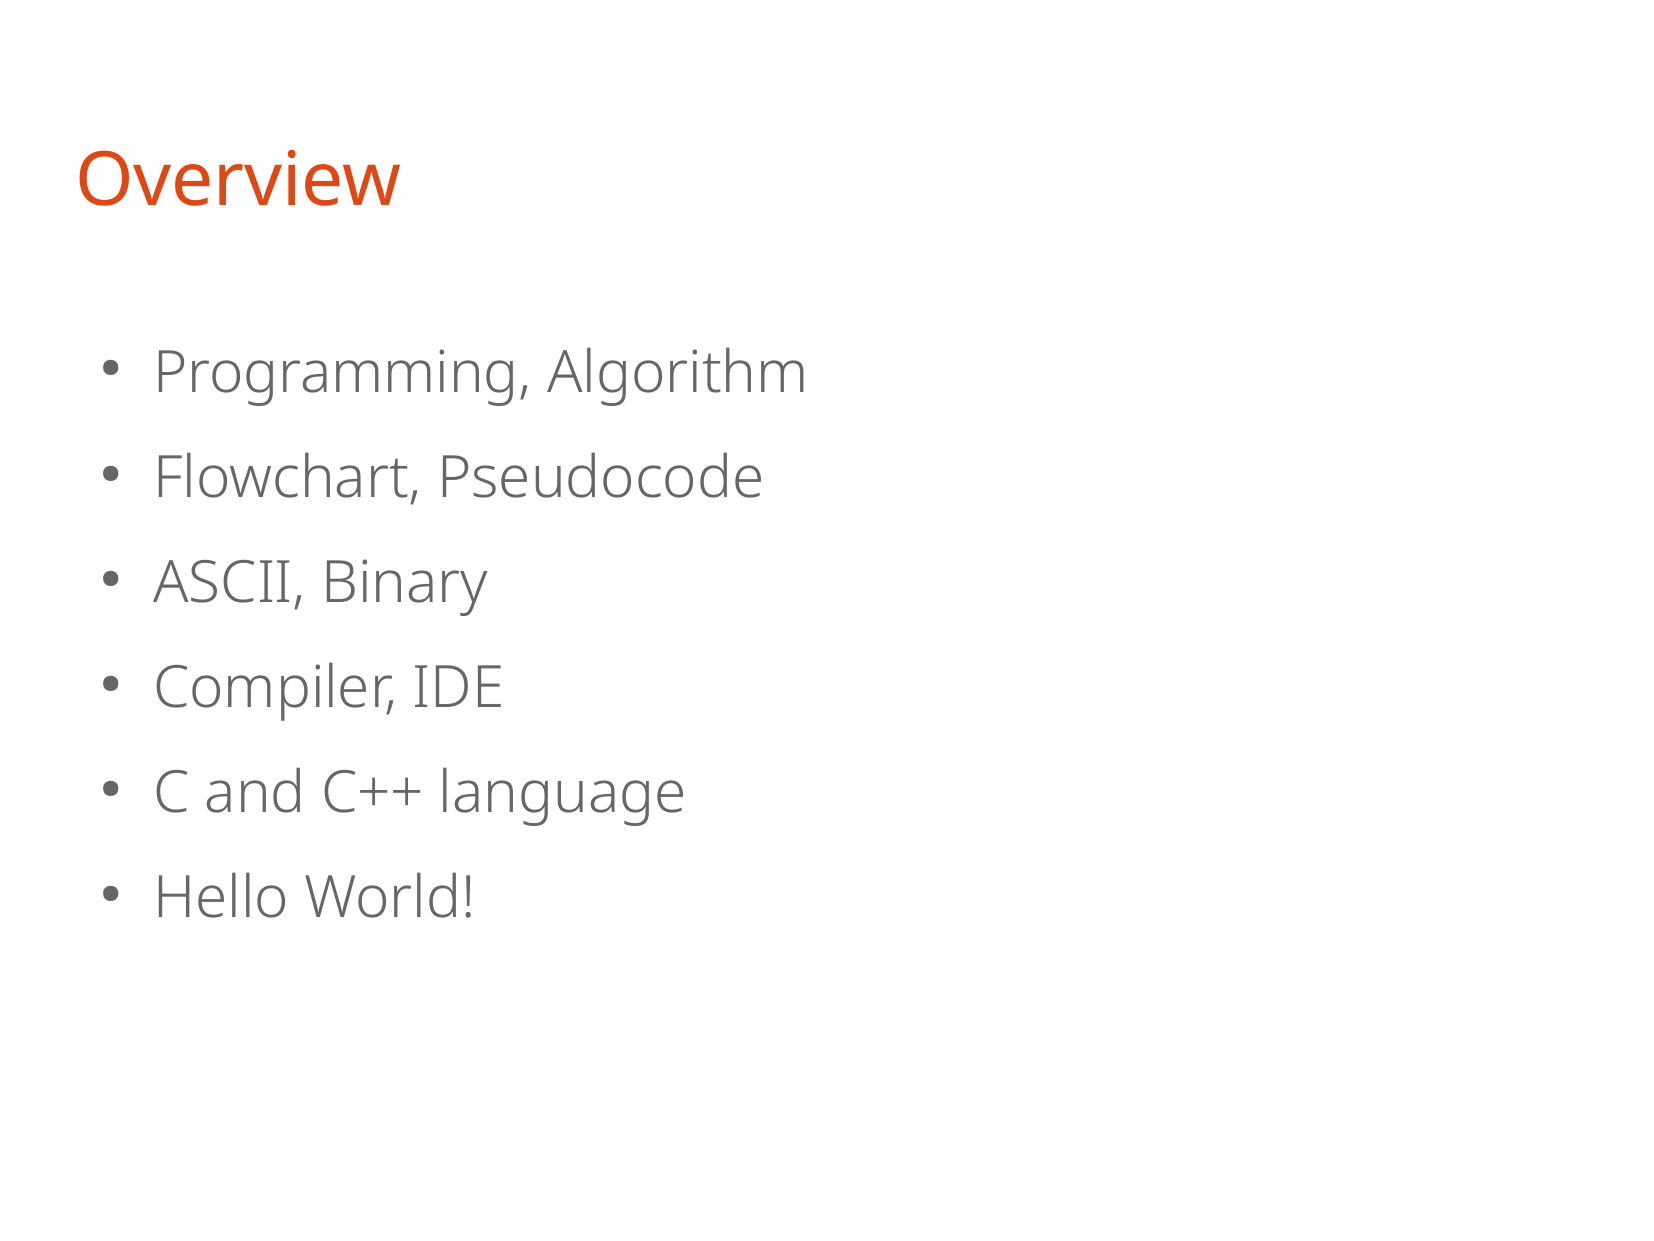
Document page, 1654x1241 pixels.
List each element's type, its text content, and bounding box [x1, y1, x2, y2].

list Programming, Algorithm Flowchart, Pseudocode ASCII, Binary Compiler, IDE C and C++ language Hello World! [82, 330, 1571, 1010]
title Overview [75, 113, 1564, 241]
